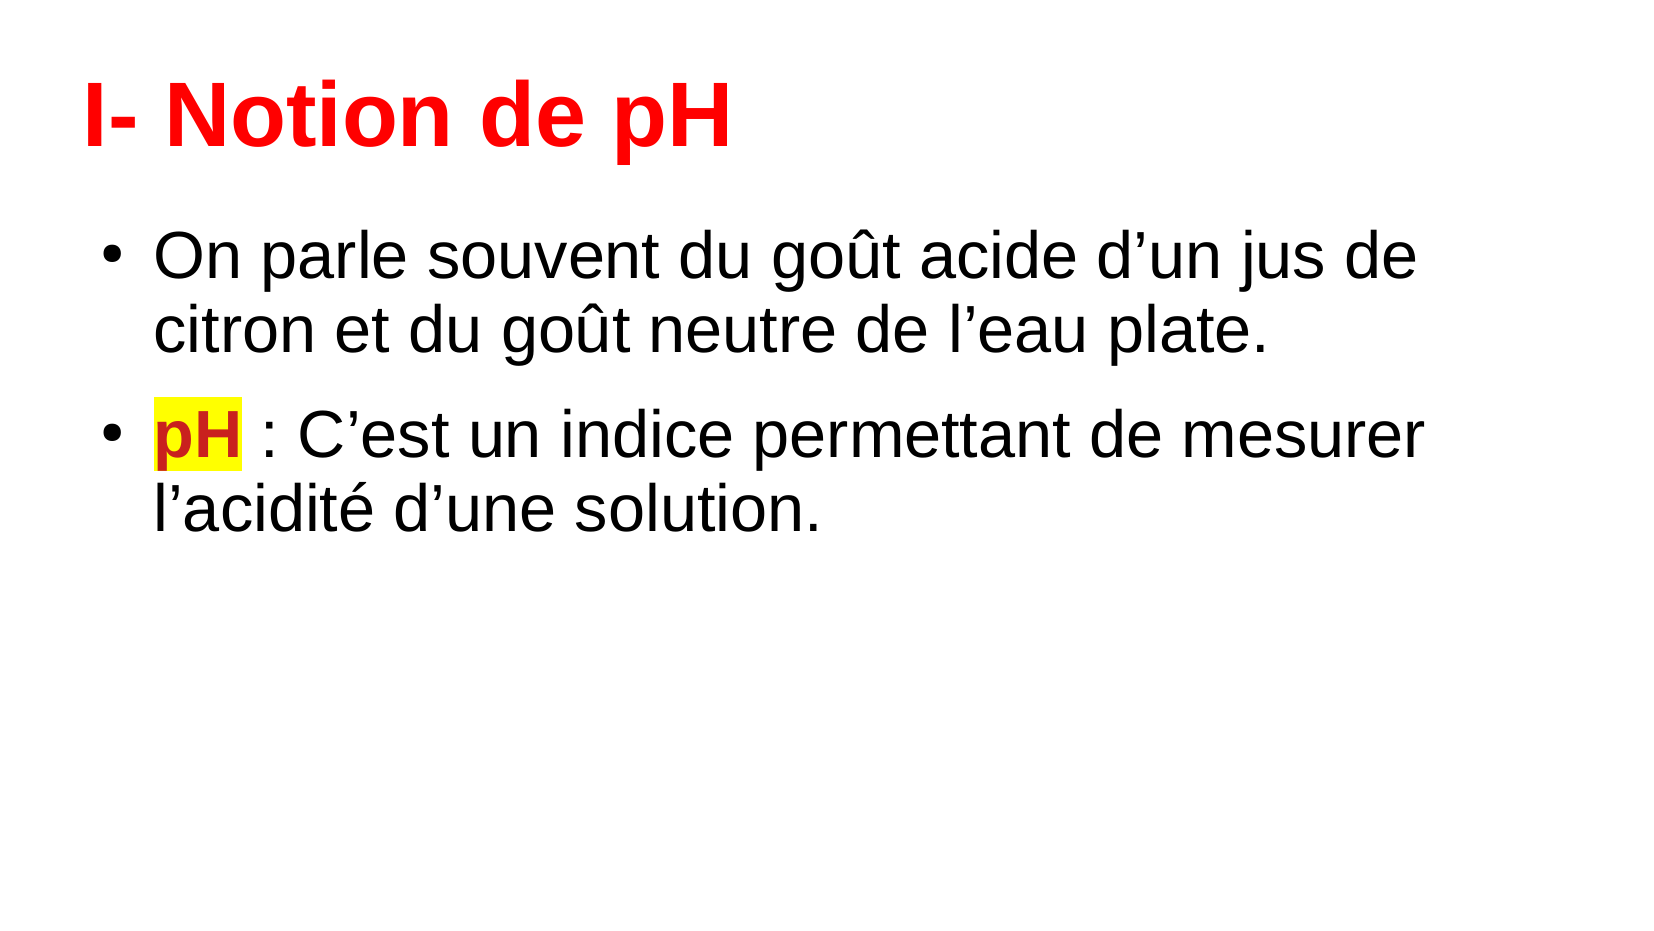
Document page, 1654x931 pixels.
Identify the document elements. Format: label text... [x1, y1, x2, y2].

list On parle souvent du goût acide d’un jus de citron et du goût neutre de l’eau plate. pH : C’est un indice permettant de mesurer l’acidité d’une solution. [82, 217, 1571, 713]
title I- Notion de pH [82, 37, 1571, 193]
